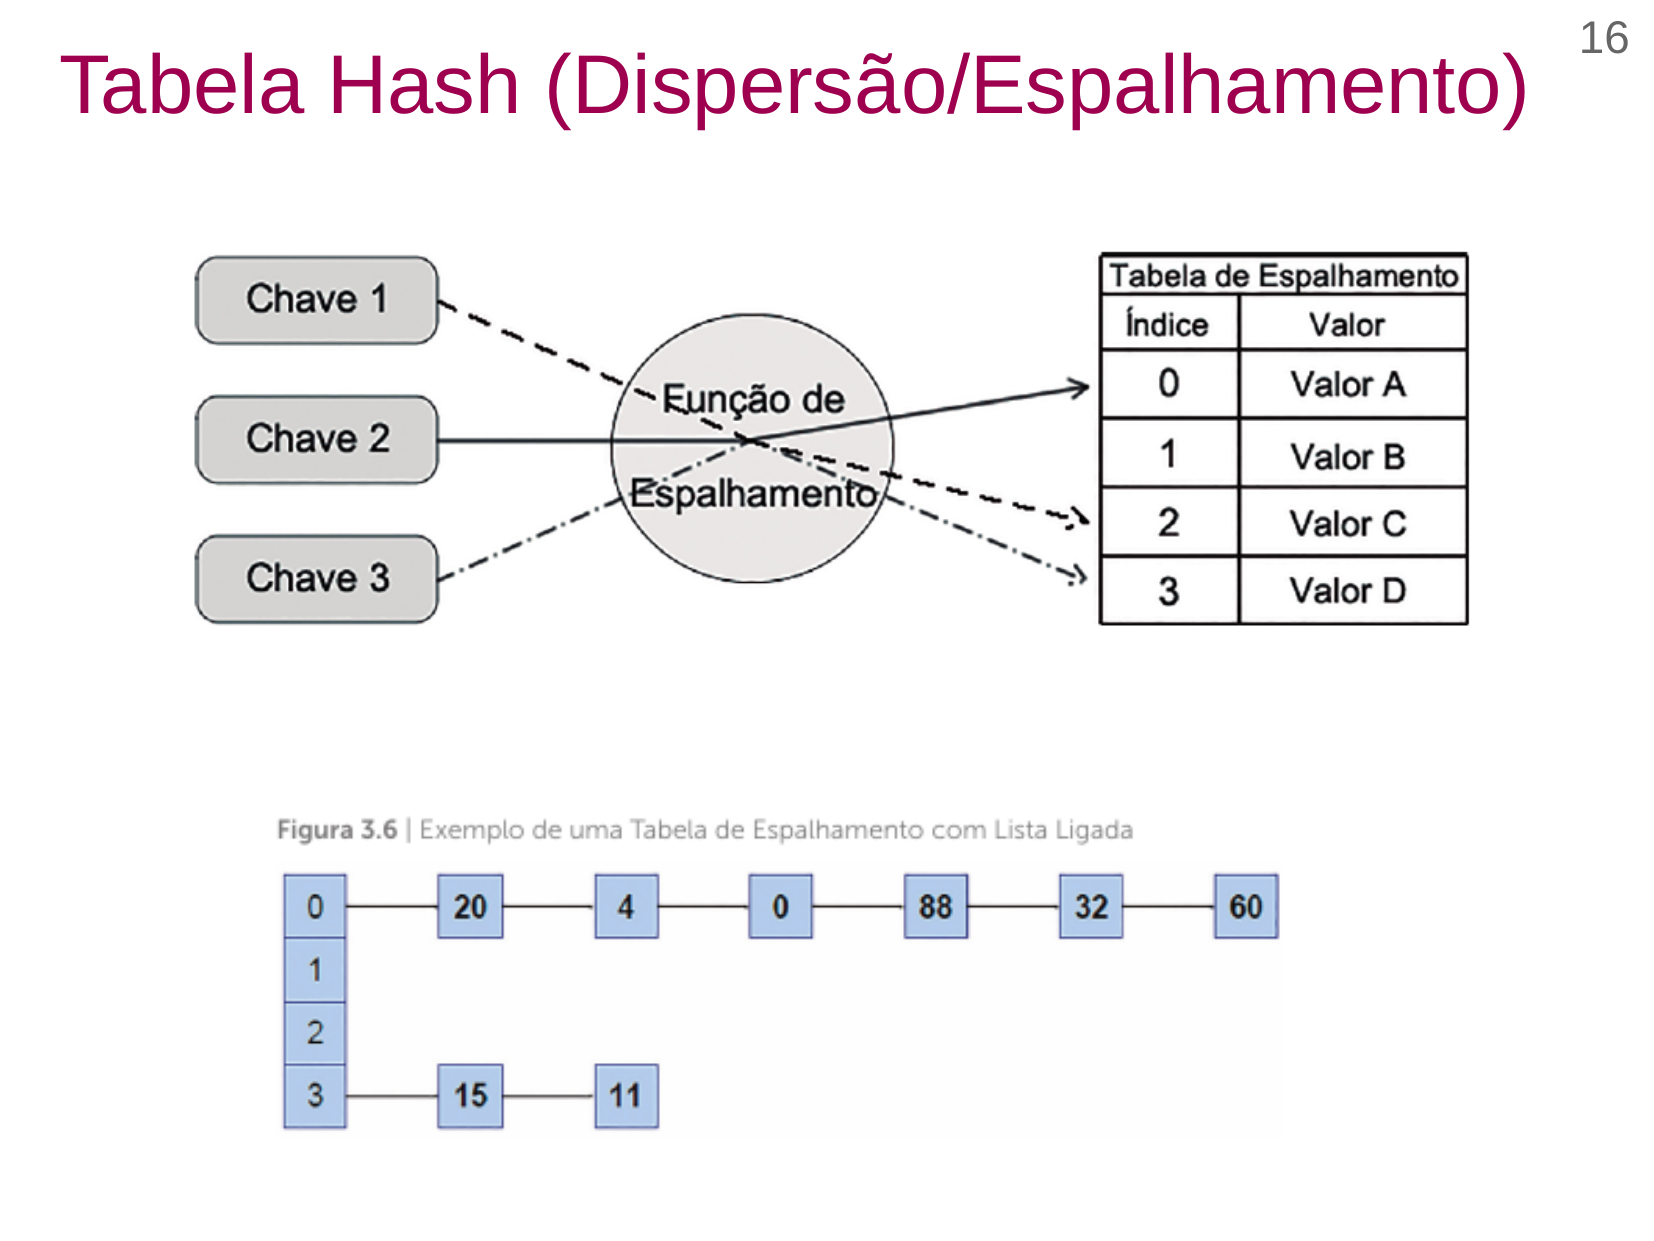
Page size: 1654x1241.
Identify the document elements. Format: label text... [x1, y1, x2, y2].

picture [187, 246, 1477, 632]
picture [271, 808, 1291, 1140]
title Tabela Hash (Dispersão/Espalhamento) [59, 29, 1595, 148]
